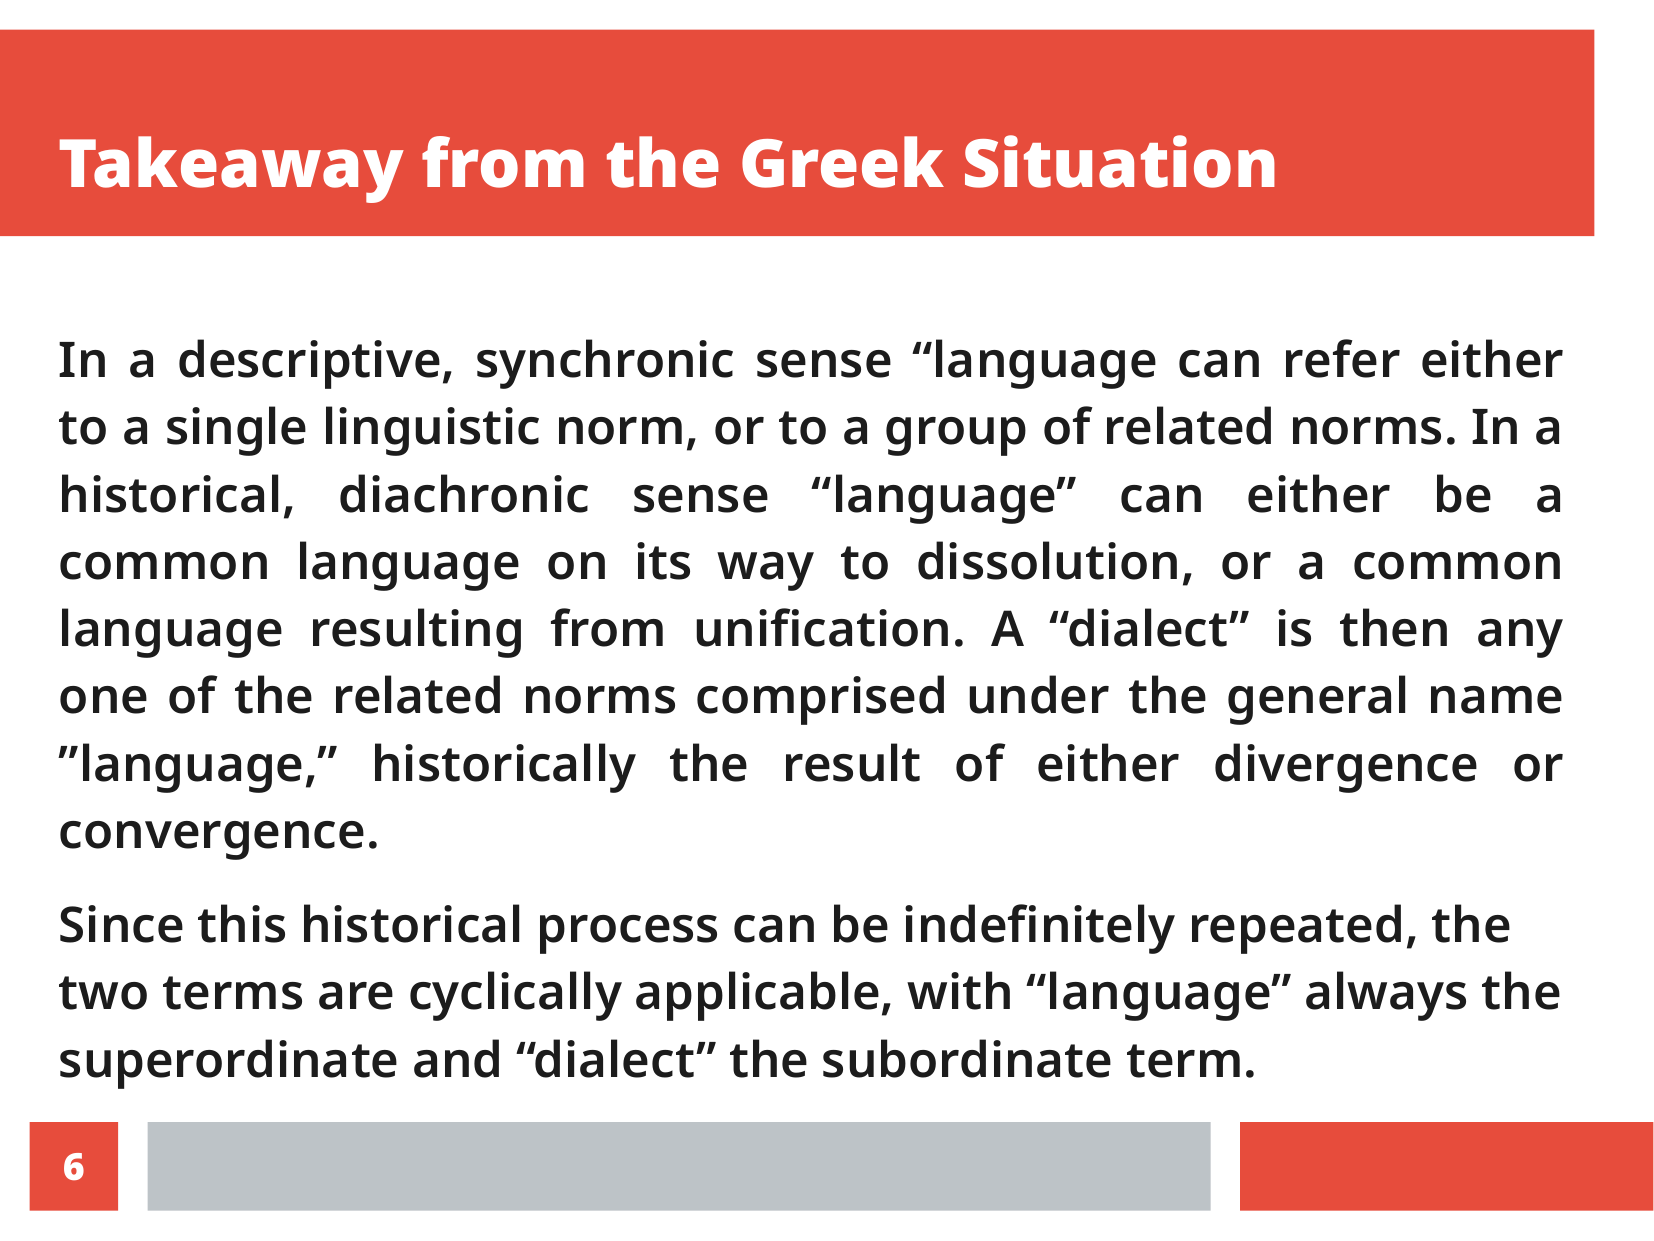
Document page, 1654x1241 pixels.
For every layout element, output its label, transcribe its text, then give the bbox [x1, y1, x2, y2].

title Takeaway from the Greek Situation [59, 59, 1595, 207]
list In a descriptive, synchronic sense “language can refer either to a single linguistic norm, or to a group of related norms. In a historical, diachronic sense “language” can either be a common language on its way to dissolution, or a common language resulting from unification. A “dialect” is then any one of the related norms comprised under the general name ”language,” historically the result of either divergence or convergence. Since this historical process can be indefinitely repeated, the two terms are cyclically applicable, with “language” always the superordinate and “dialect” the subordinate term. [59, 324, 1565, 1093]
